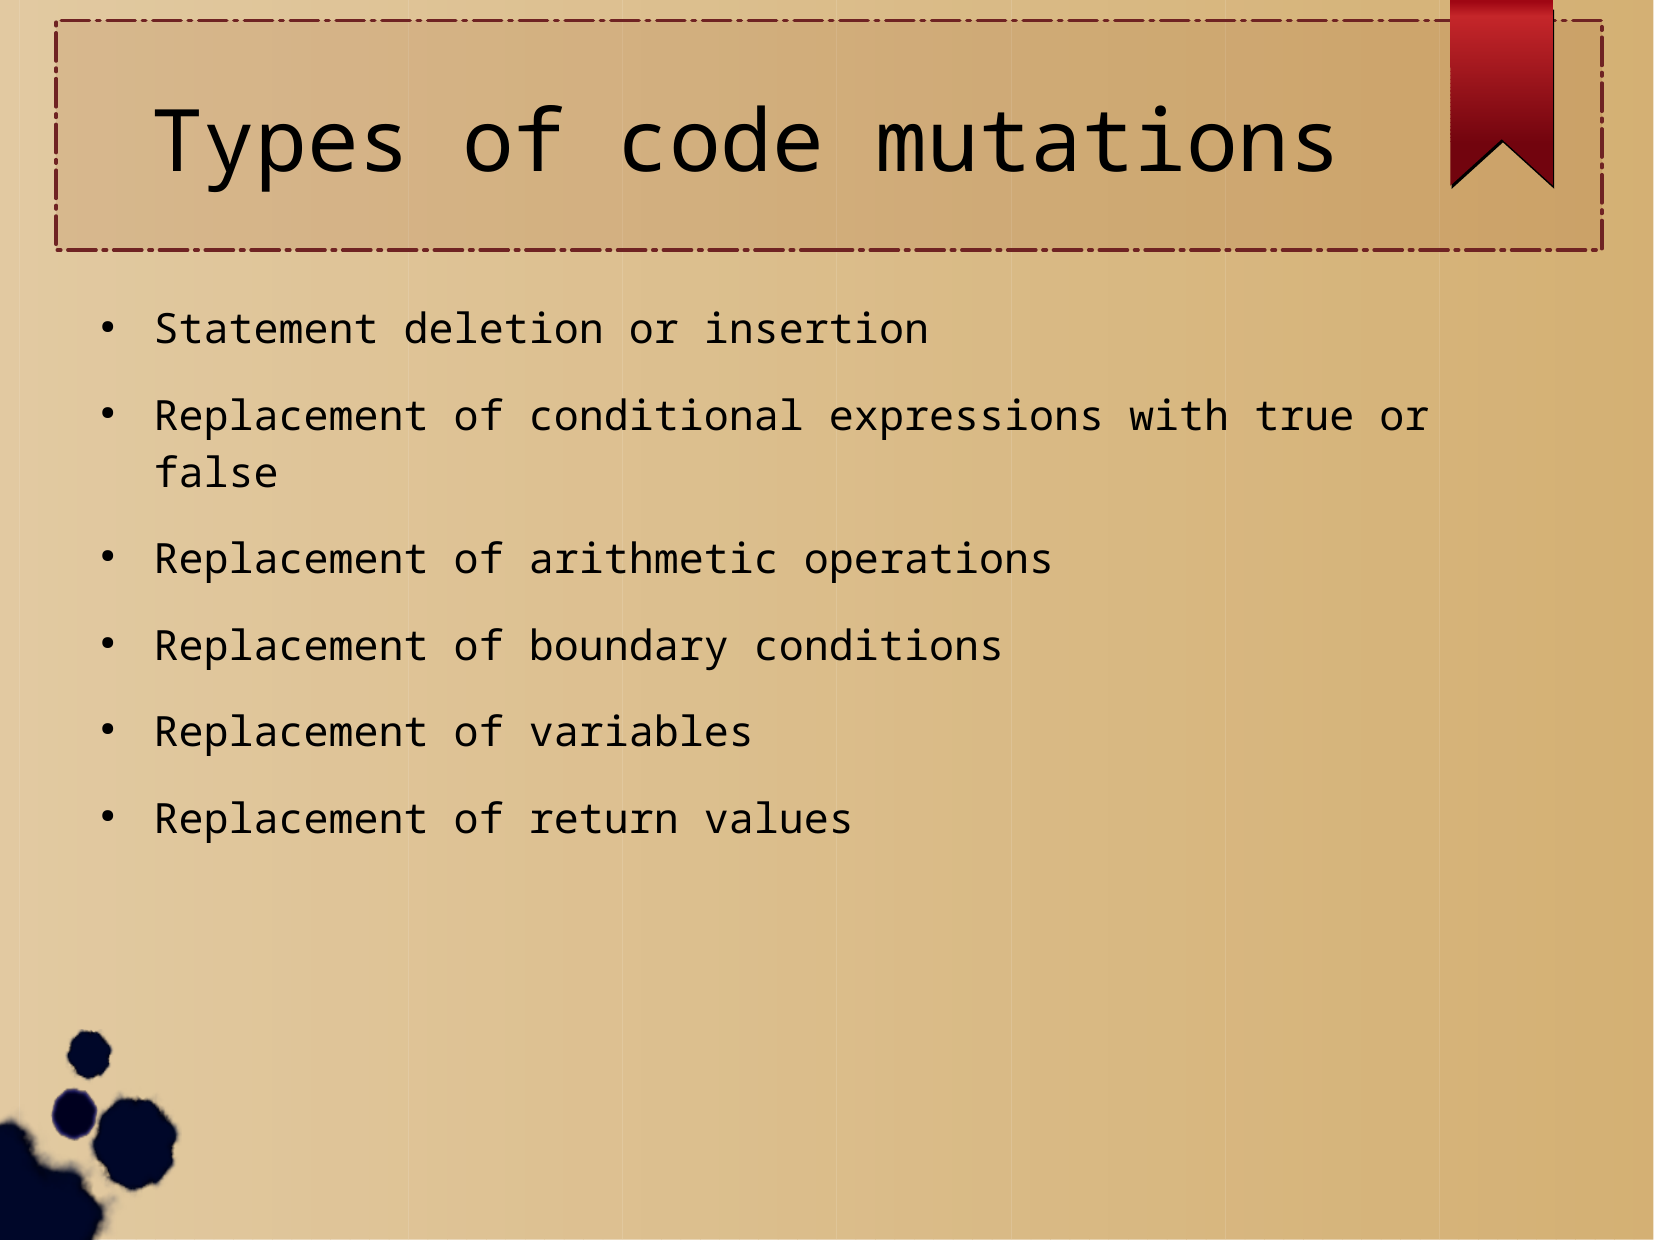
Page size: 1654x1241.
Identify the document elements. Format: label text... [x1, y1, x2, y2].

title Types of code mutations [82, 47, 1412, 229]
list Statement deletion or insertion Replacement of conditional expressions with true or false Replacement of arithmetic operations Replacement of boundary conditions Replacement of variables Replacement of return values [82, 299, 1571, 1019]
